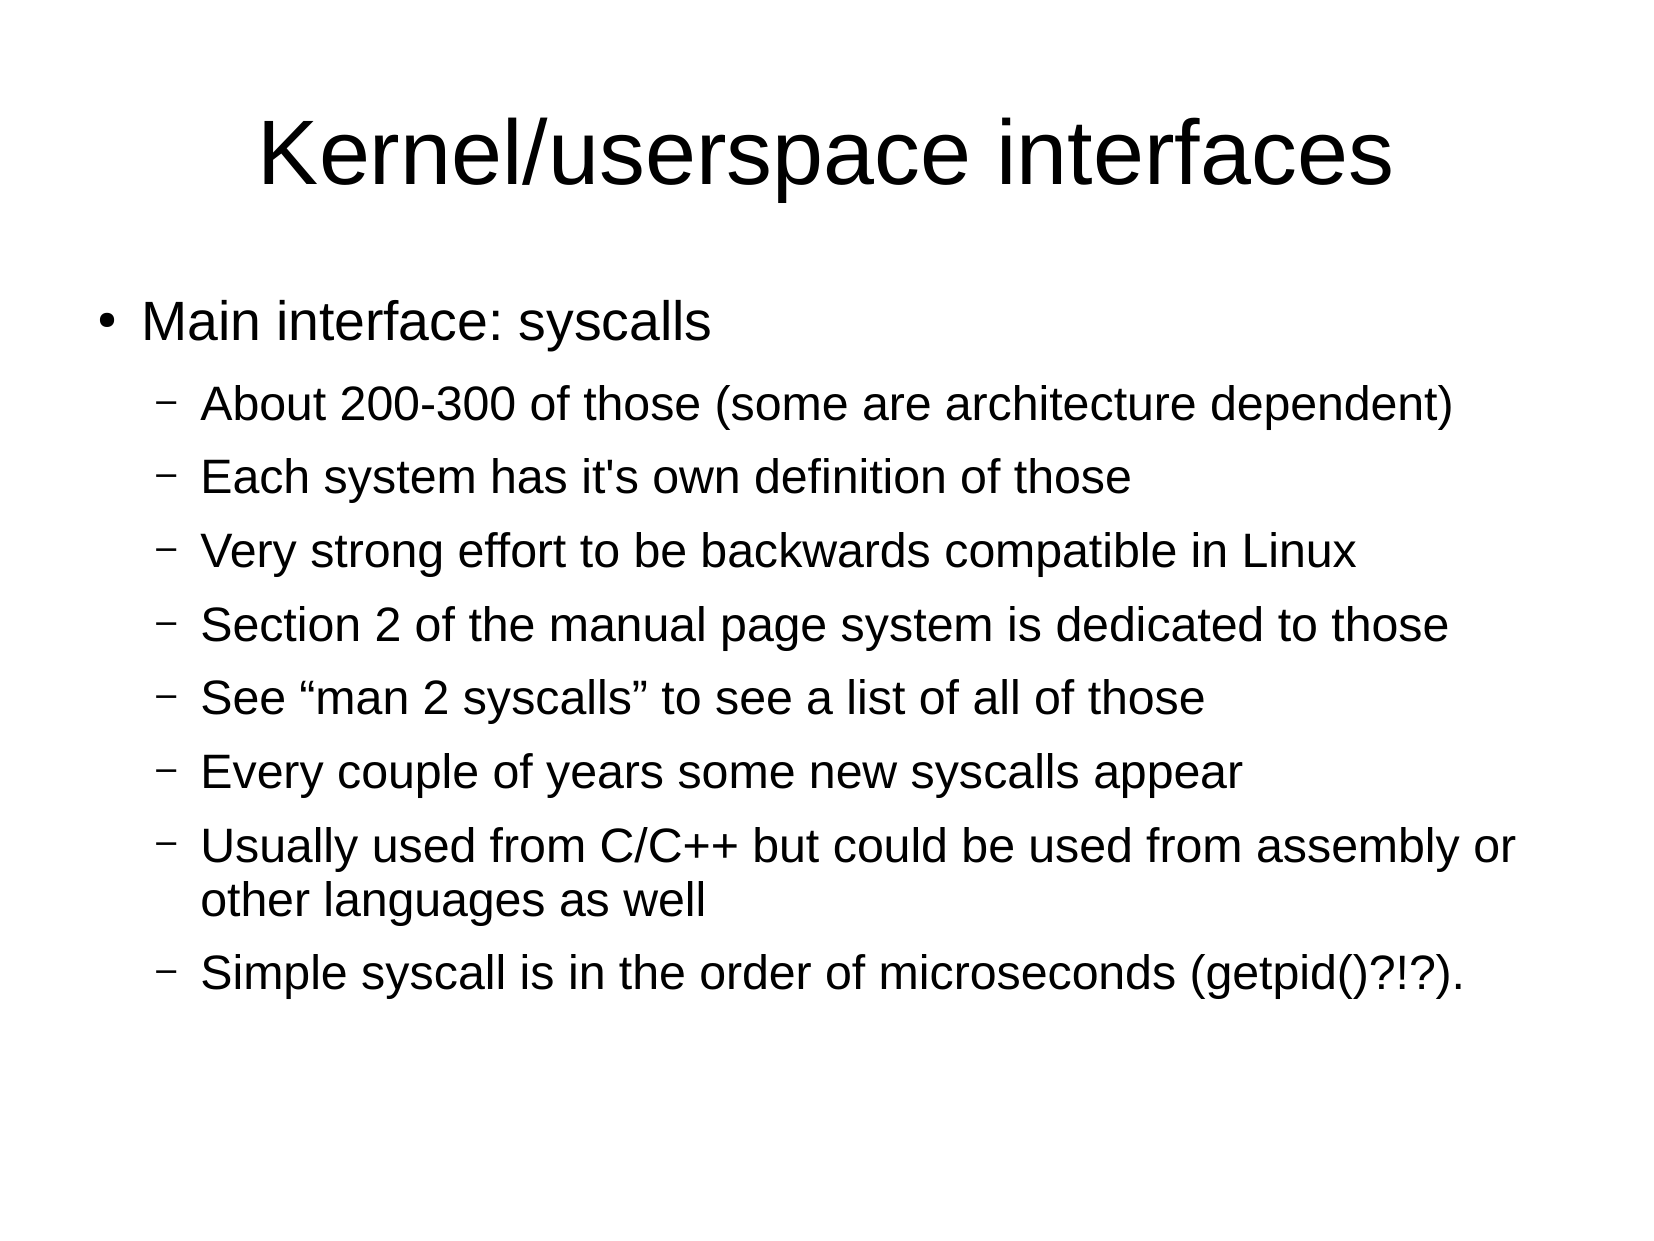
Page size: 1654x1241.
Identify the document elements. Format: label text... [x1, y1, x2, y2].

list Main interface: syscalls About 200-300 of those (some are architecture dependent) Each system has it's own definition of those Very strong effort to be backwards compatible in Linux Section 2 of the manual page system is dedicated to those See “man 2 syscalls” to see a list of all of those Every couple of years some new syscalls appear Usually used from C/C++ but could be used from assembly or other languages as well Simple syscall is in the order of microseconds (getpid()?!?). [82, 290, 1571, 1010]
title Kernel/userspace interfaces [82, 49, 1571, 257]
